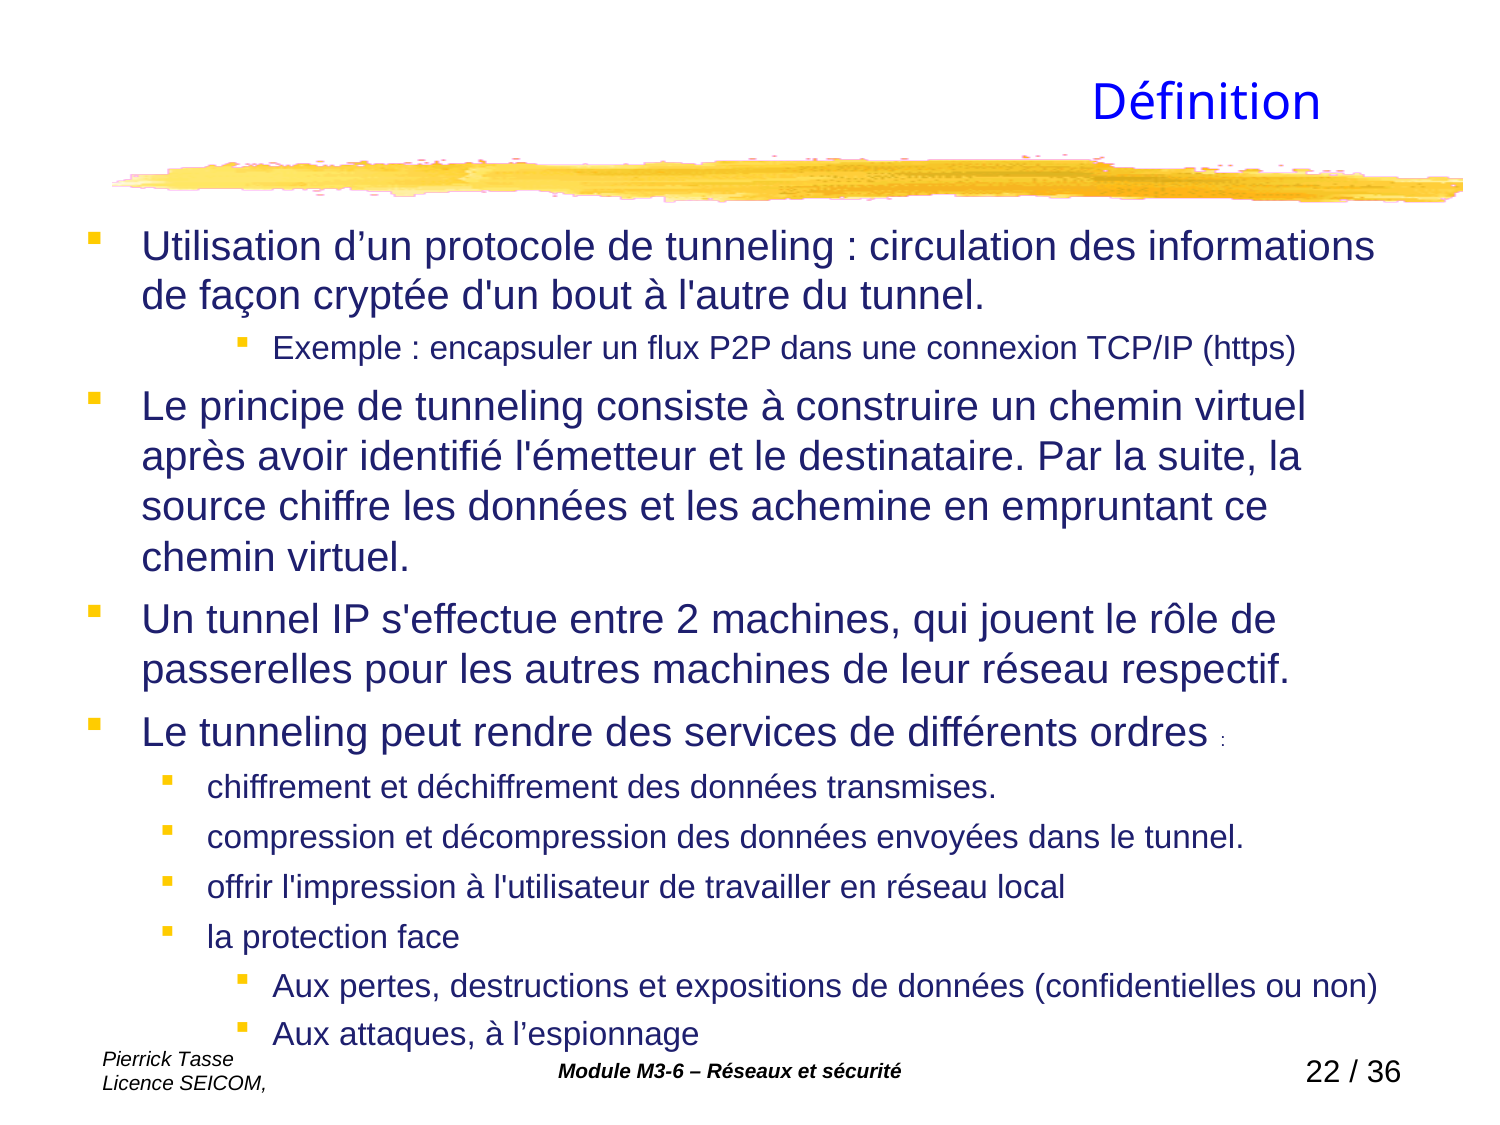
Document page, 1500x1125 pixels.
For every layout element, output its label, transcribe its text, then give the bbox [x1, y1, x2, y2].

title Définition [62, 37, 1338, 138]
picture [112, 149, 1463, 213]
list Utilisation d’un protocole de tunneling : circulation des informations de façon cryptée d'un bout à l'autre du tunnel. Exemple : encapsuler un flux P2P dans une connexion TCP/IP (https) Le principe de tunneling consiste à construire un chemin virtuel après avoir identifié l'émetteur et le destinataire. Par la suite, la source chiffre les données et les achemine en empruntant ce chemin virtuel. Un tunnel IP s'effectue entre 2 machines, qui jouent le rôle de passerelles pour les autres machines de leur réseau respectif. Le tunneling peut rendre des services de différents ordres : chiffrement et déchiffrement des données transmises. compression et décompression des données envoyées dans le tunnel. offrir l'impression à l'utilisateur de travailler en réseau local la protection face Aux pertes, destructions et expositions de données (confidentielles ou non) Aux attaques, à l’espionnage [69, 210, 1412, 1060]
